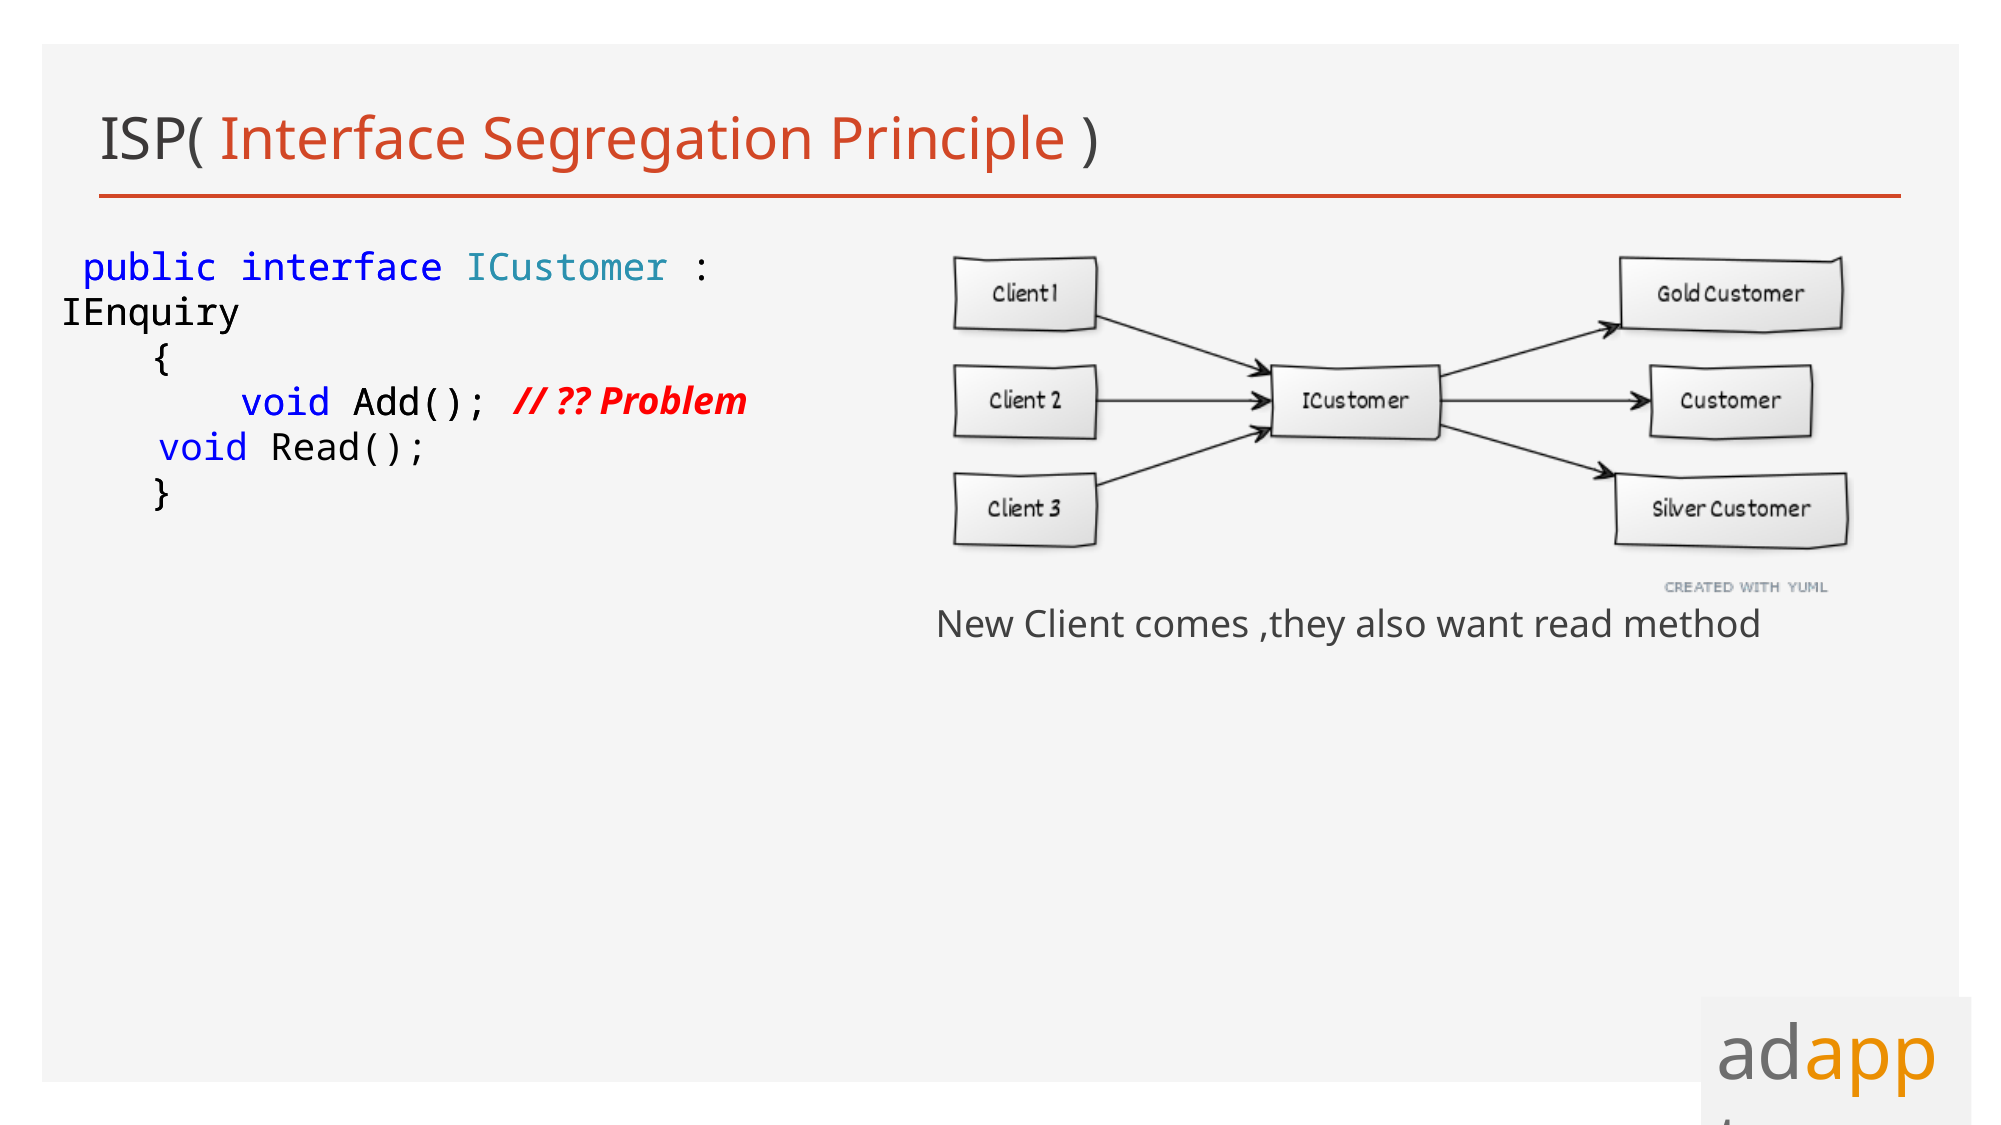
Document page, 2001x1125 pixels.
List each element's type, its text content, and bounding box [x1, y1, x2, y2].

text_box public interface ICustomer : IEnquiry { void Add(); void Read(); } [45, 235, 860, 478]
picture [947, 250, 1854, 600]
title ISP( Interface Segregation Principle ) [85, 73, 1214, 179]
text_box // ?? Problem [499, 377, 800, 431]
text_box New Client comes ,they also want read method [920, 600, 1925, 654]
text_box adappt [1701, 996, 1972, 1103]
